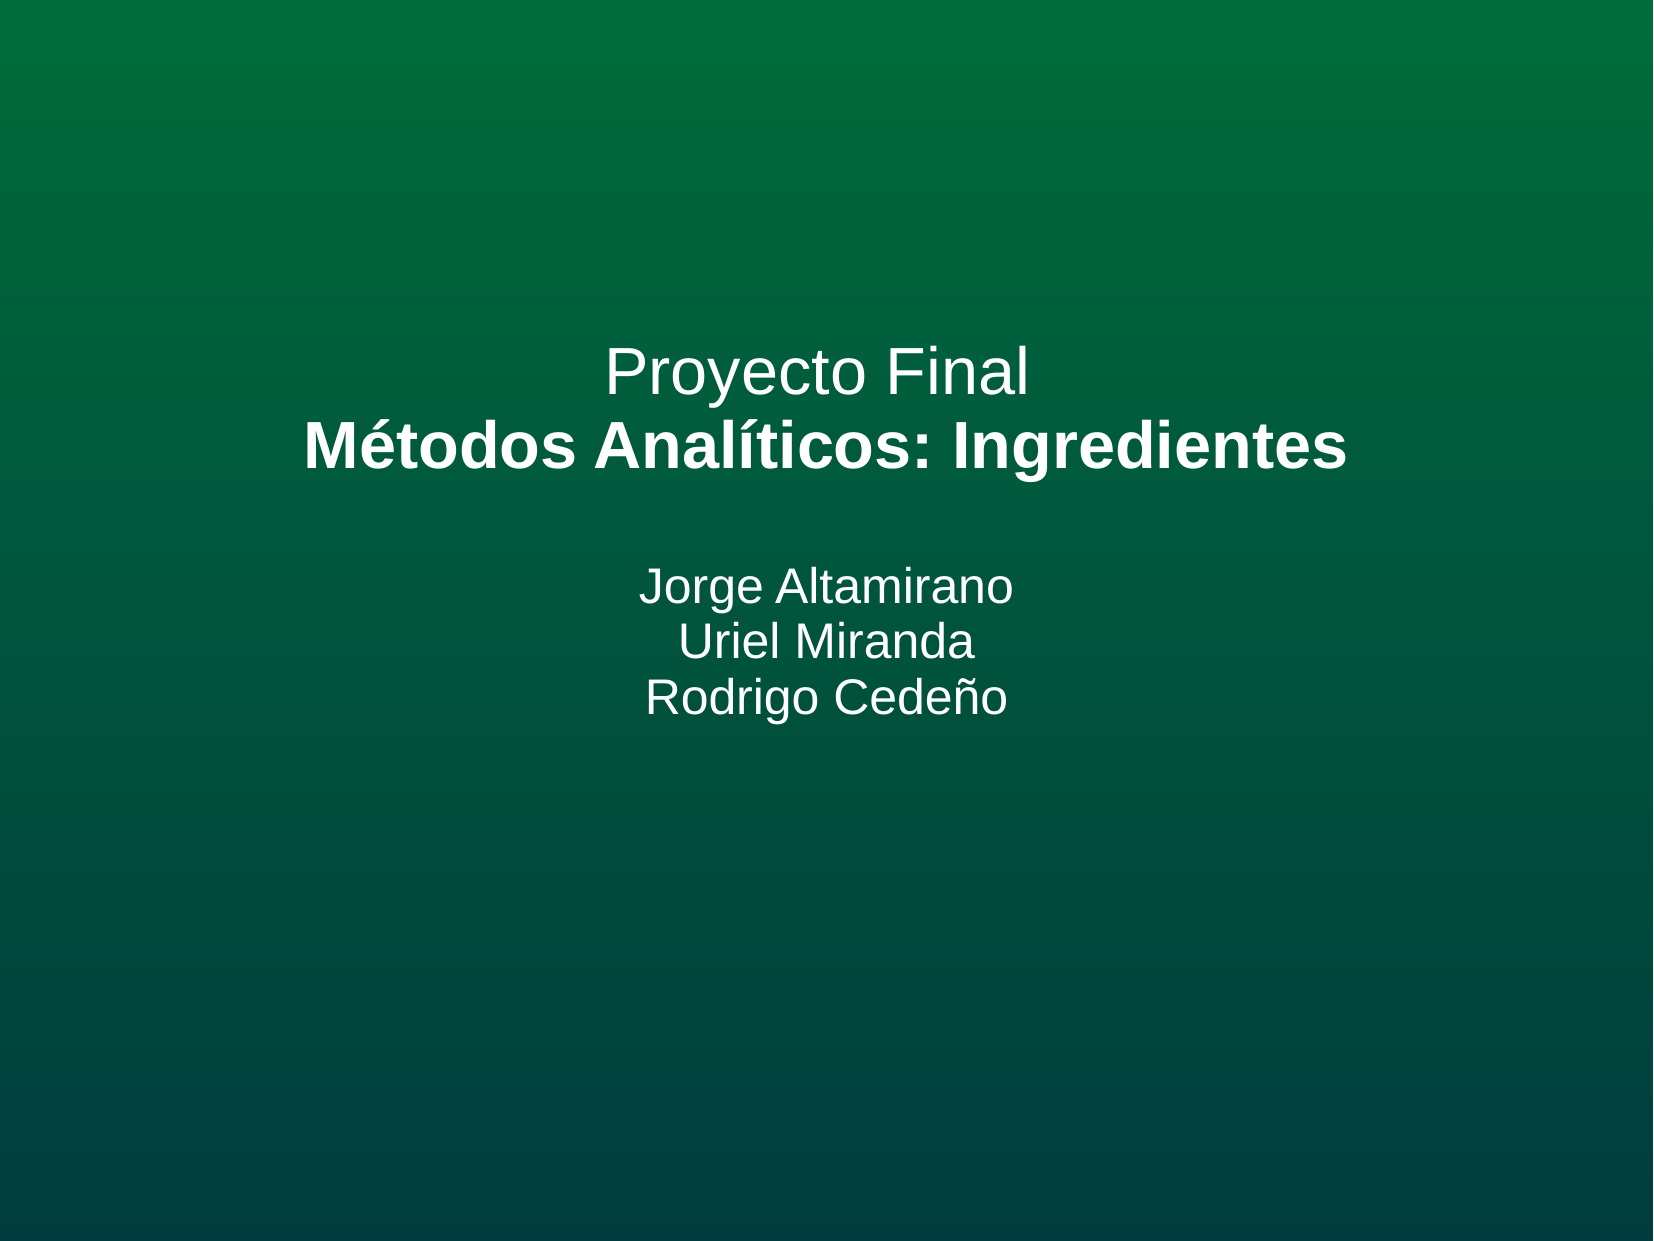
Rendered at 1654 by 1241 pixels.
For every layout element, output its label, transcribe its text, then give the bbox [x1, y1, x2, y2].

subtitle Proyecto Final Métodos Analíticos: Ingredientes Jorge Altamirano Uriel Miranda Rodrigo Cedeño [82, 49, 1571, 1010]
